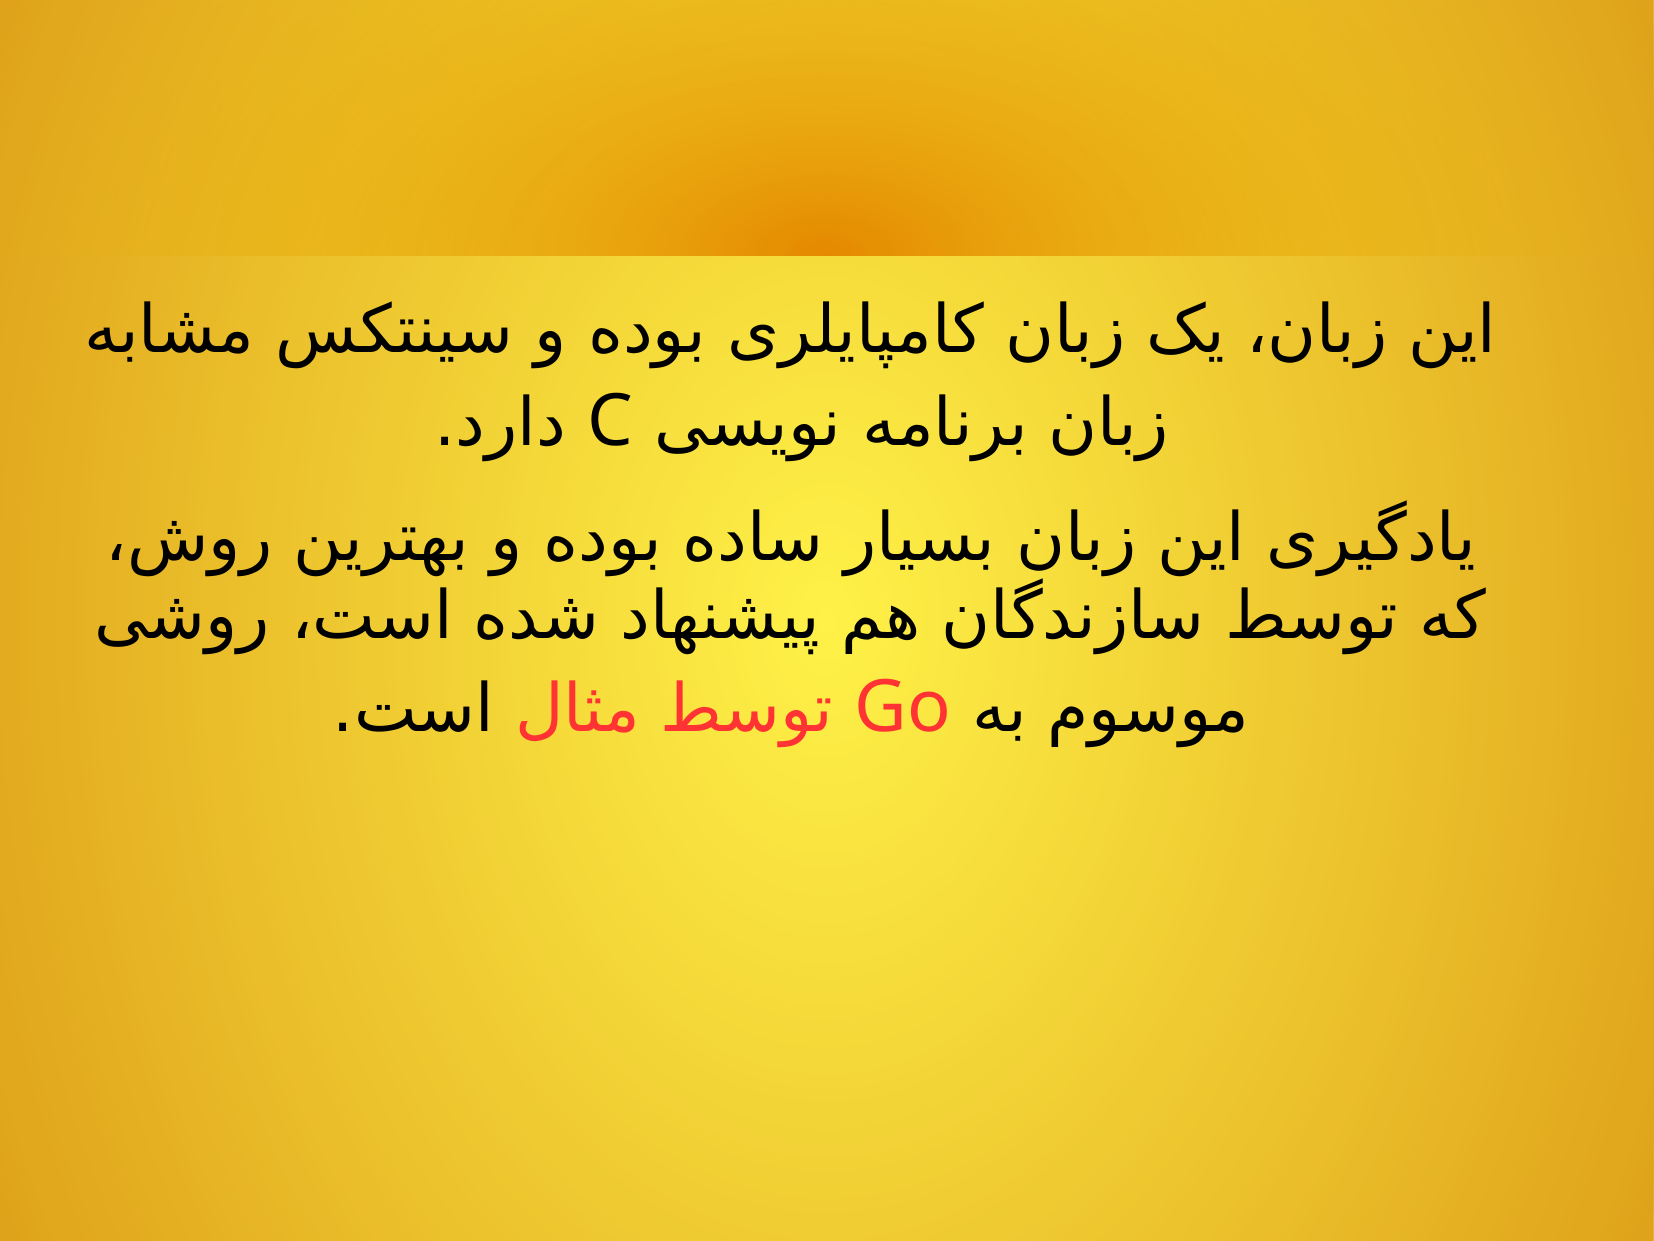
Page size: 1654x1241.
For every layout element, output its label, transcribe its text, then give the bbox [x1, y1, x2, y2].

list این زبان، یک زبان کامپایلری بوده و سینتکس مشابه زبان برنامه نویسی C دارد. یادگیری این زبان بسیار ساده بوده و بهترین روش، که توسط سازندگان هم پیشنهاد شده است، روشی موسوم به Go توسط مثال است. [82, 290, 1571, 1010]
